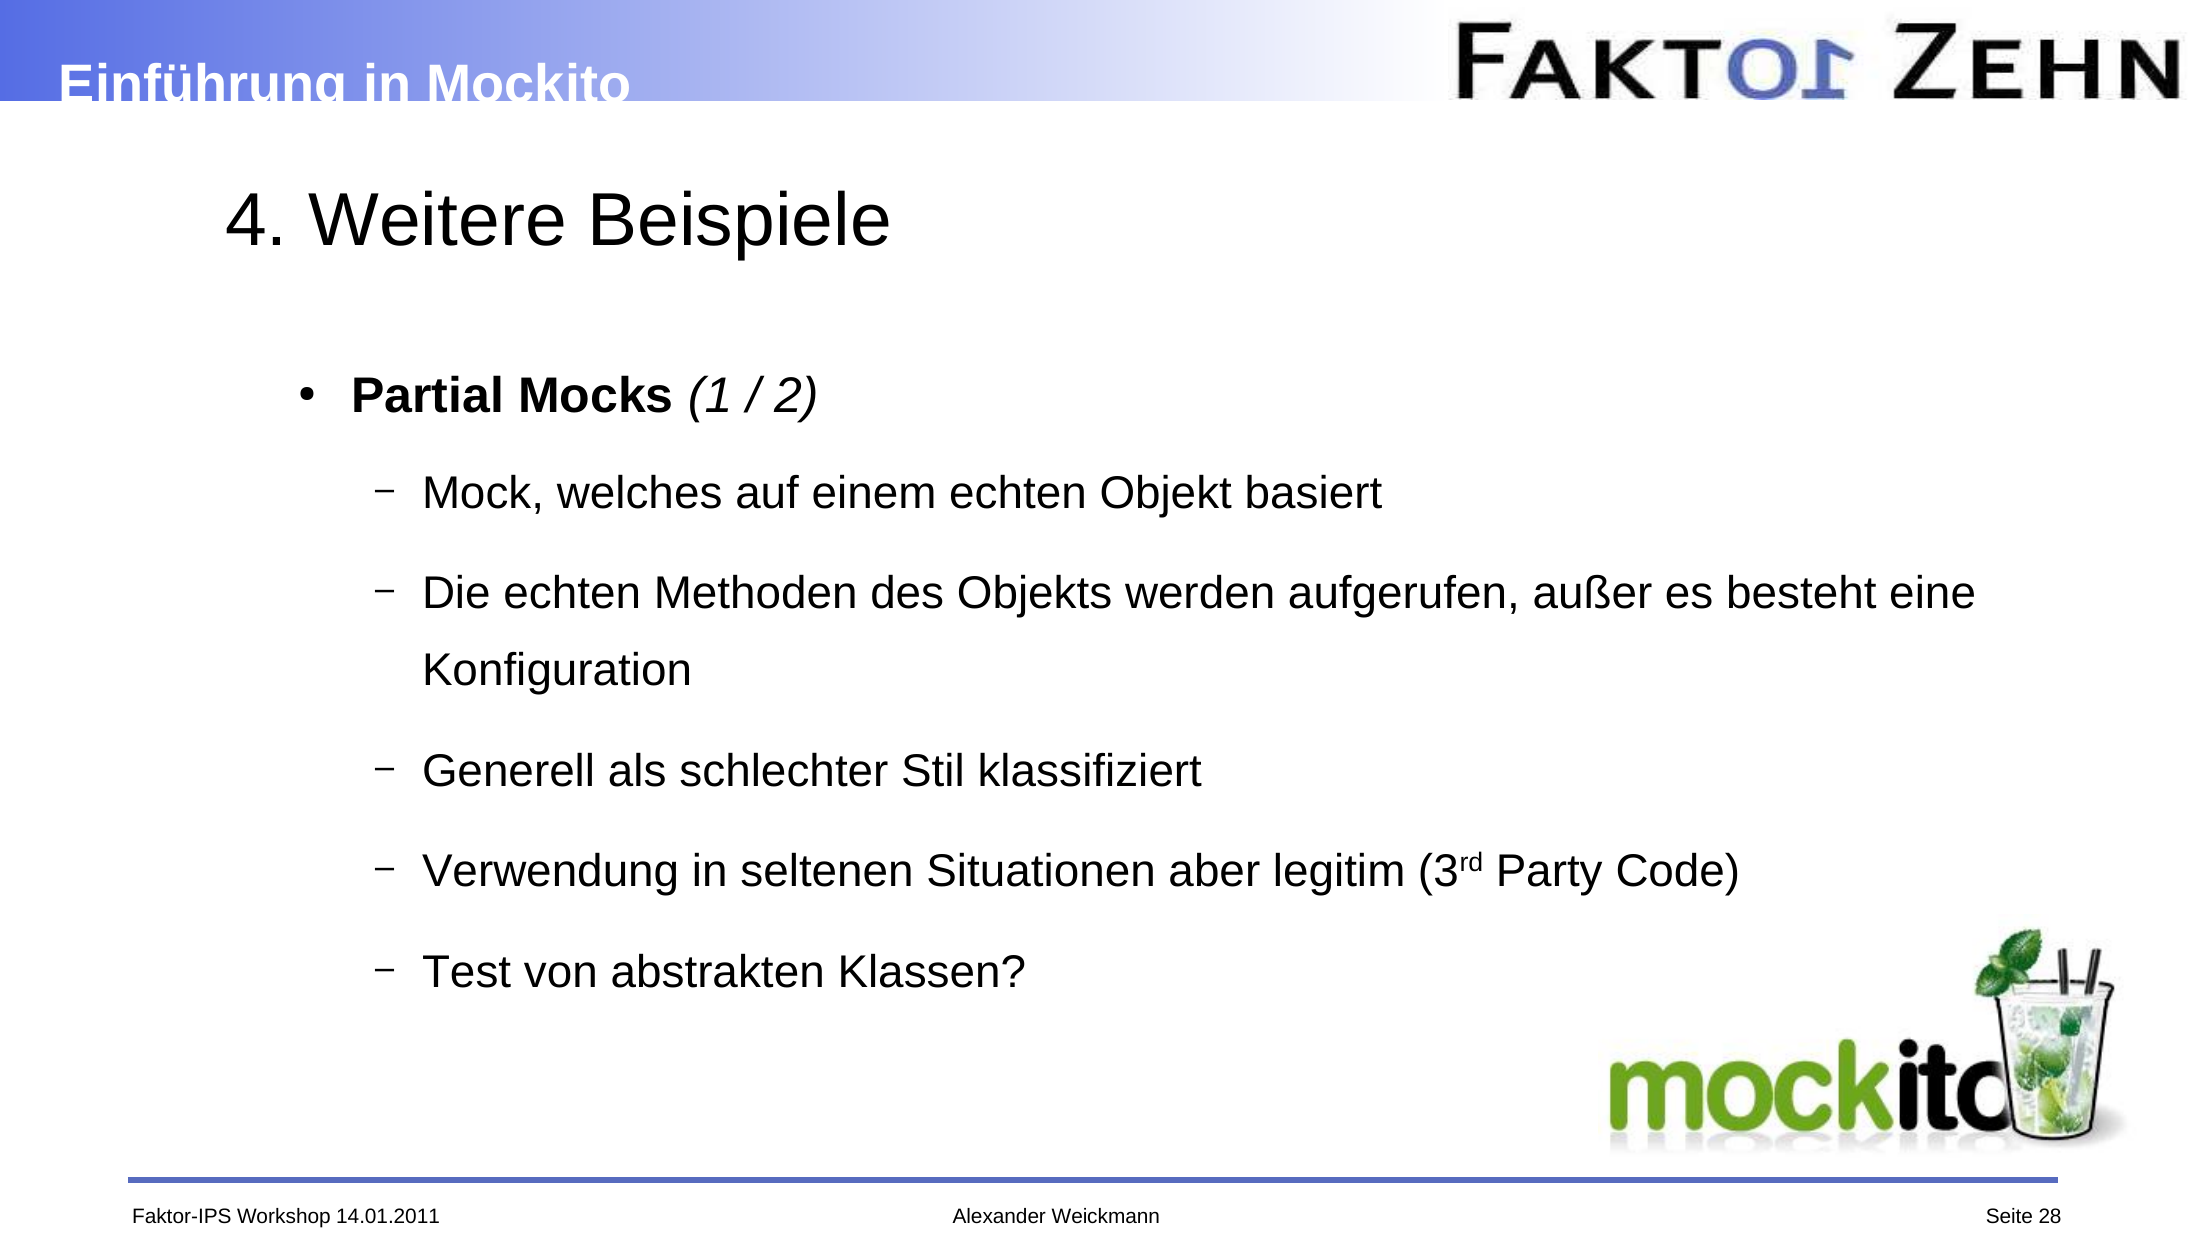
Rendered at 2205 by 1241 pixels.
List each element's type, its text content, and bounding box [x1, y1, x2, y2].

picture [1448, 7, 2191, 100]
title 4. Weitere Beispiele [225, 142, 1981, 296]
picture [1598, 914, 2141, 1167]
list Partial Mocks (1 / 2) Mock, welches auf einem echten Objekt basiert Die echten Methoden des Objekts werden aufgerufen, außer es besteht eine Konfiguration Generell als schlechter Stil klassifiziert Verwendung in seltenen Situationen aber legitim (3rd Party Code) Test von abstrakten Klassen? [280, 339, 2036, 1108]
